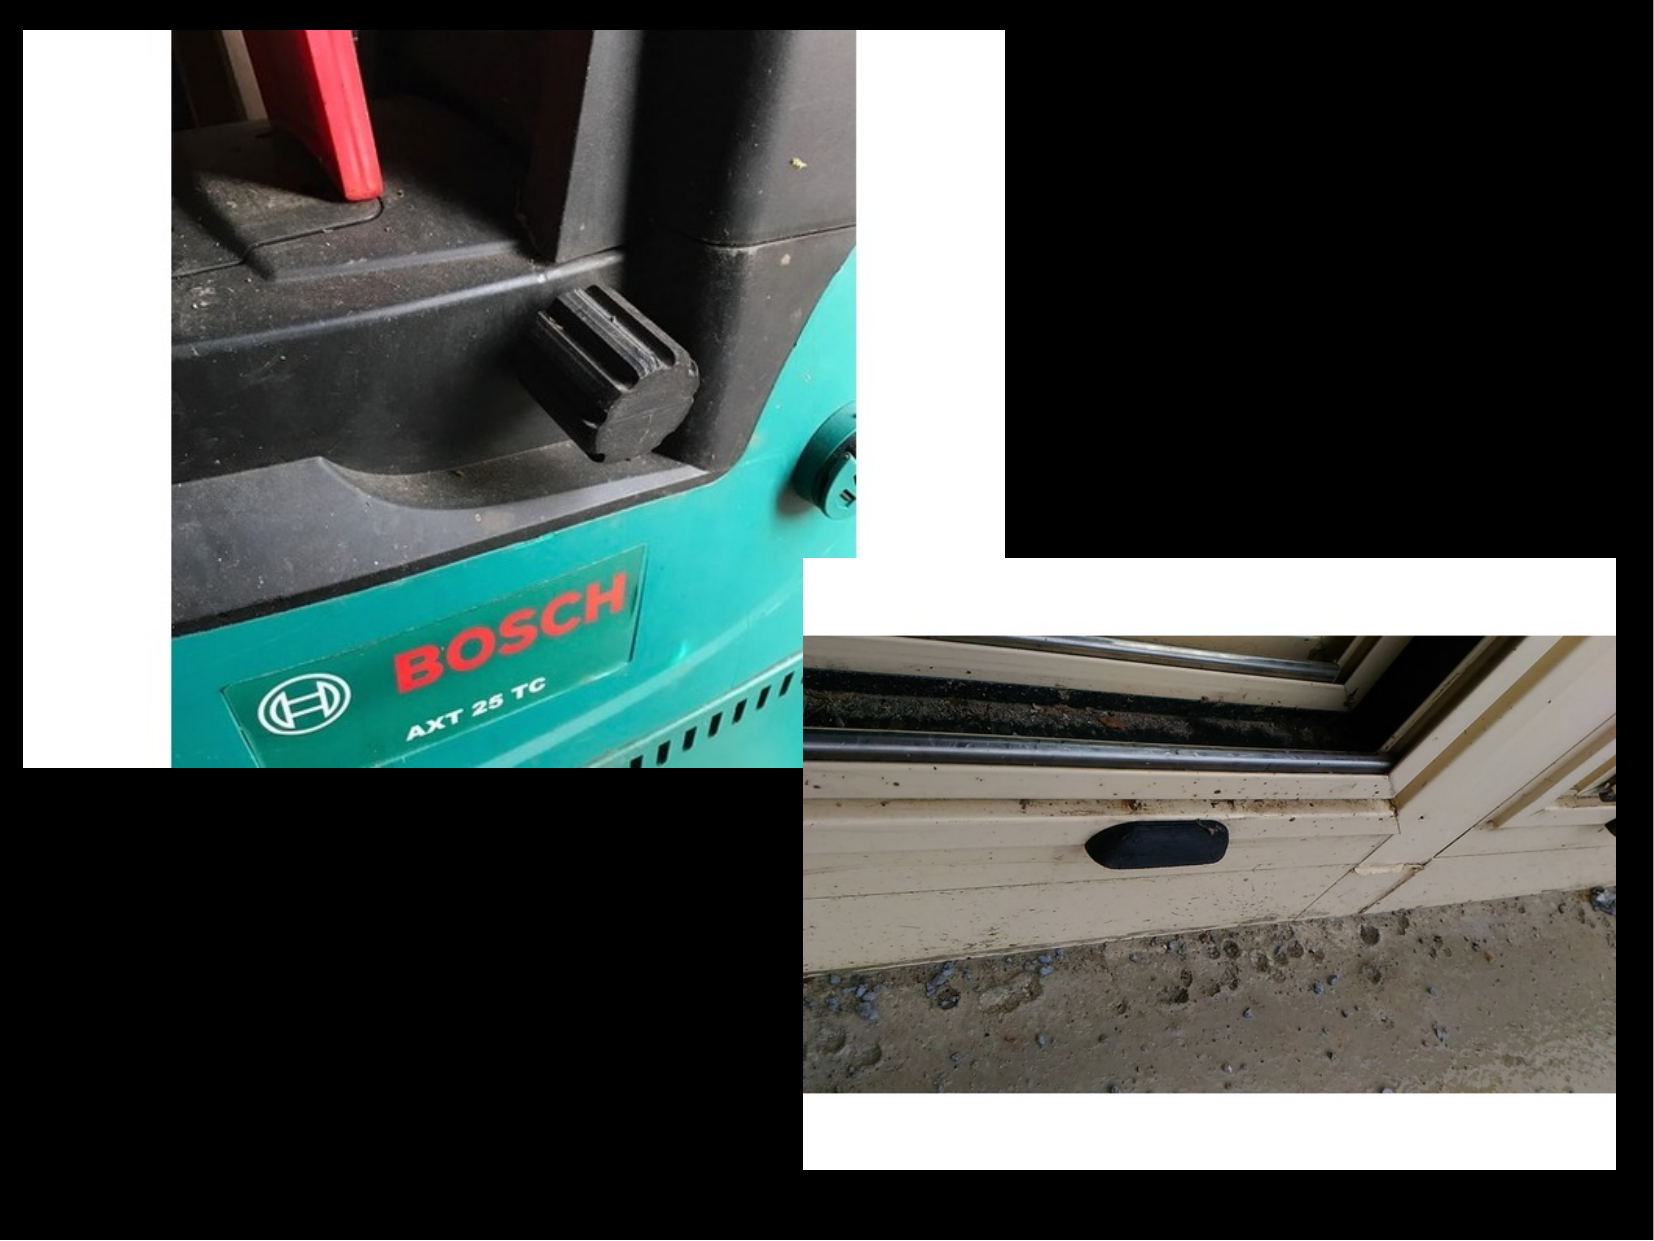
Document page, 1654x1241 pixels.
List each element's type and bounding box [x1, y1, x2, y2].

picture [23, 30, 1616, 1170]
